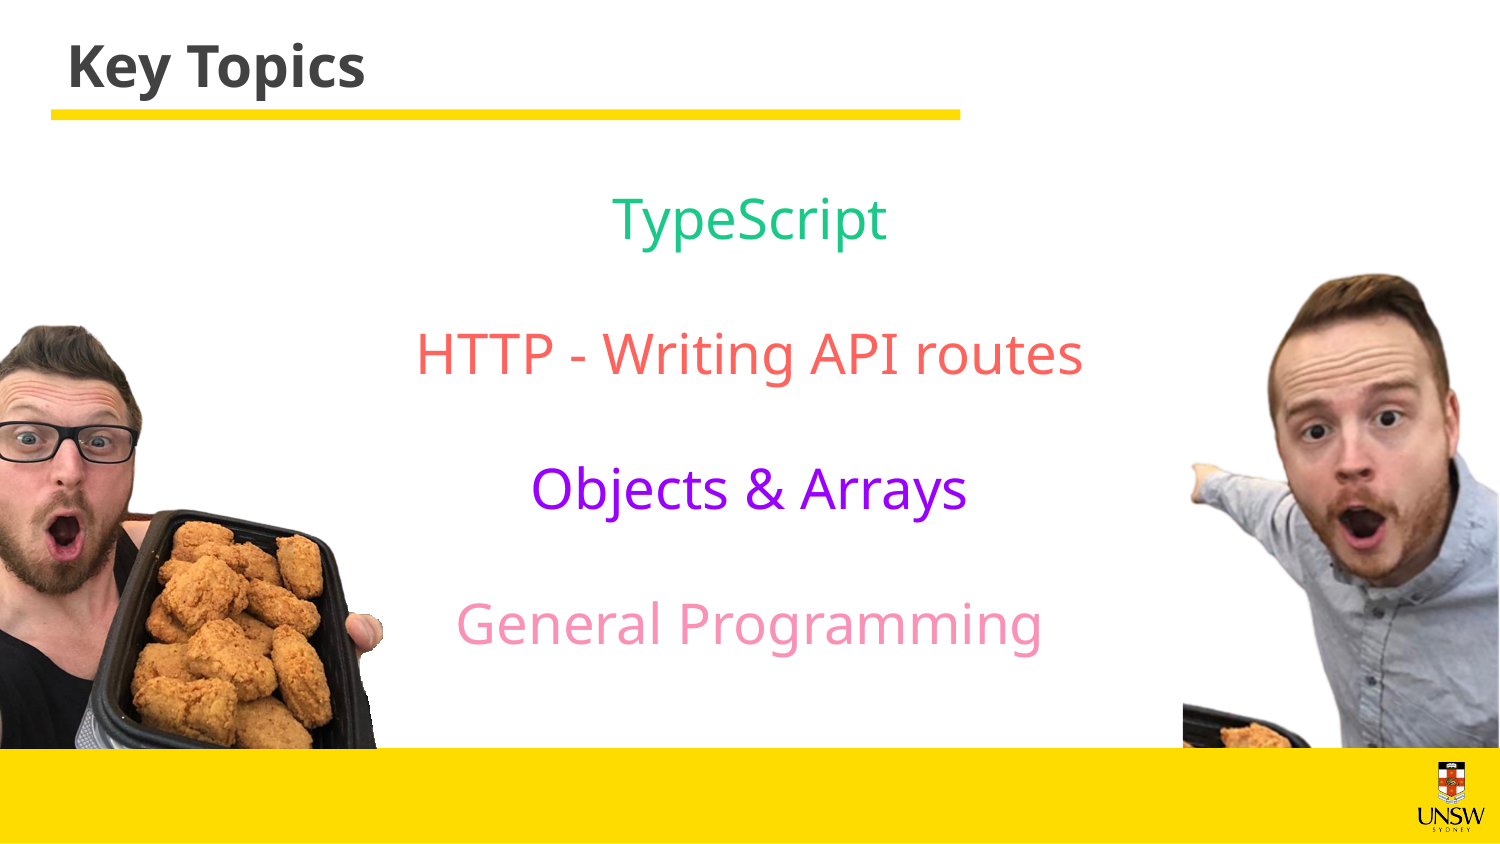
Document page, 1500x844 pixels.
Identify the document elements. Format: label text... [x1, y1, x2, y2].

picture [1182, 254, 1500, 748]
text_box [51, 109, 961, 121]
text_box Key Topics [51, 14, 1449, 115]
picture [0, 197, 443, 749]
text_box TypeScript HTTP - Writing API routes Objects & Arrays General Programming [303, 168, 1196, 671]
picture [1418, 762, 1485, 832]
